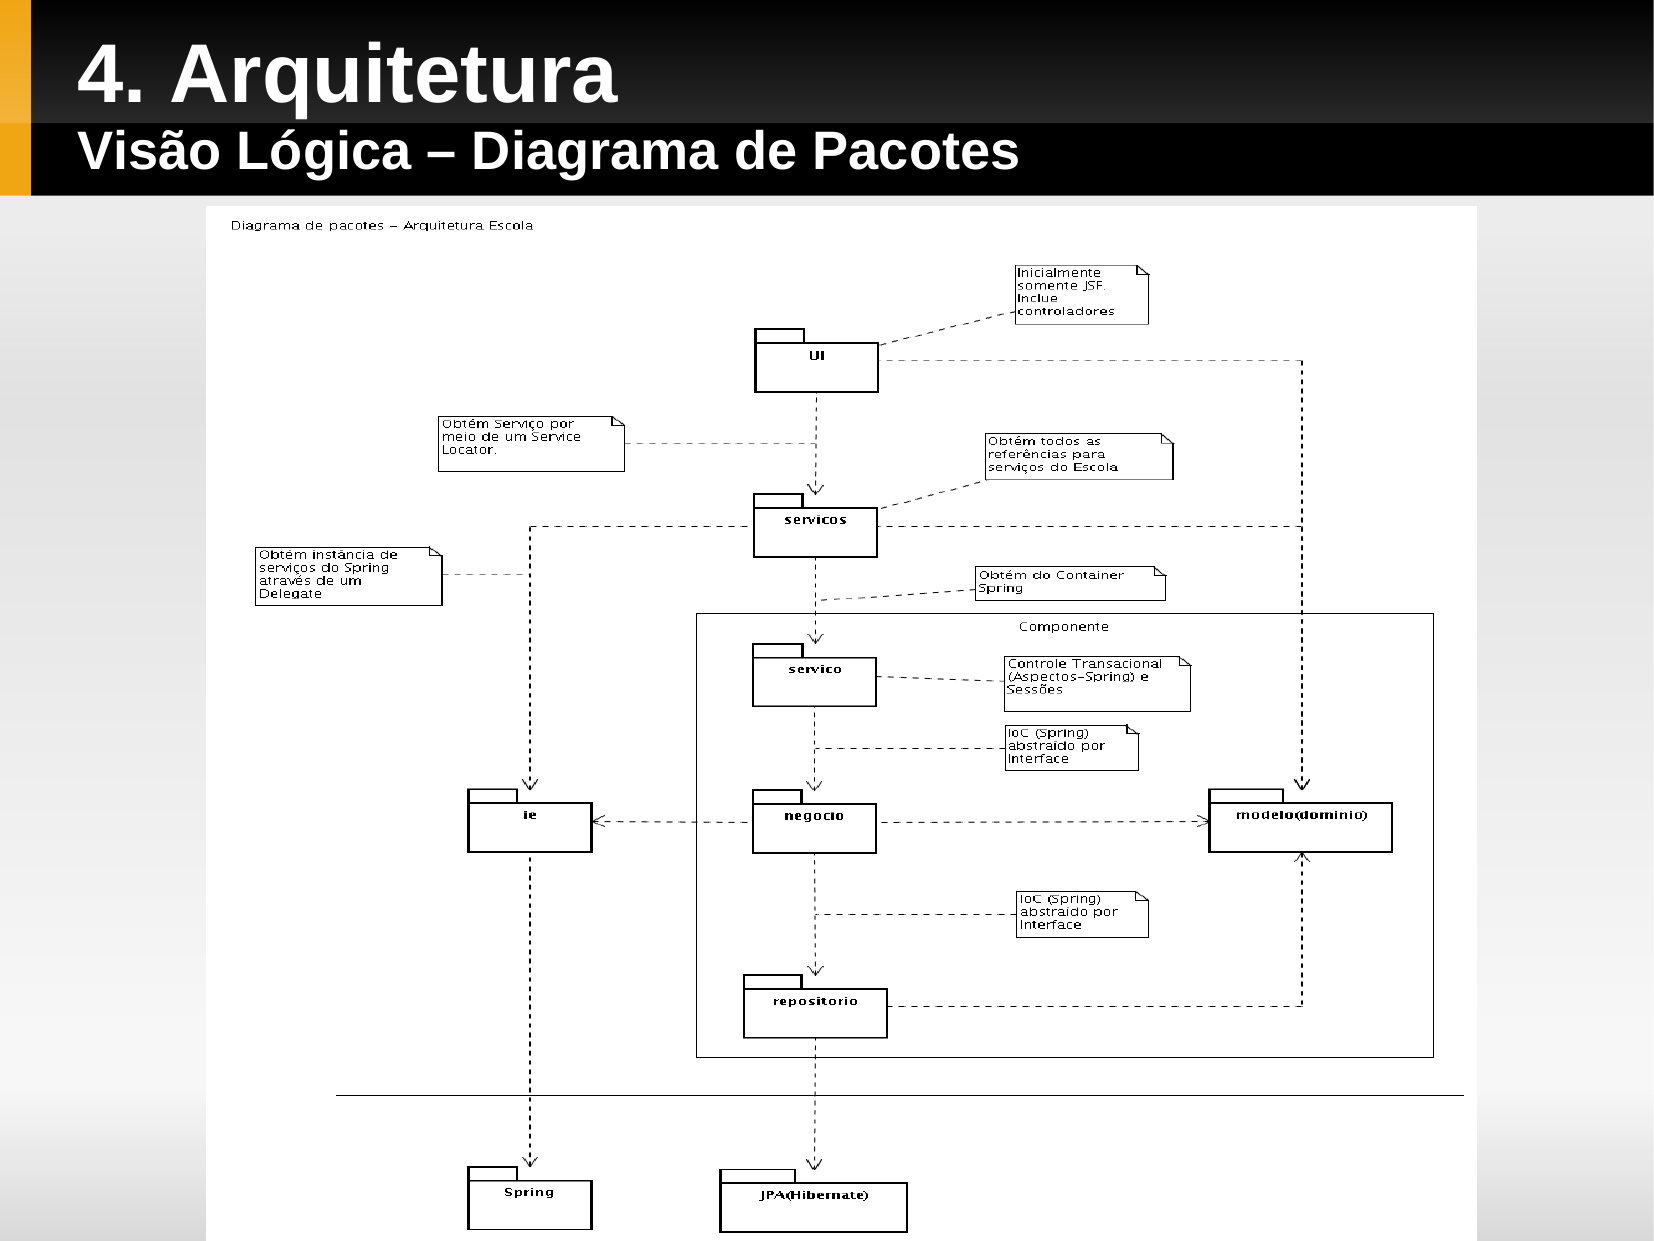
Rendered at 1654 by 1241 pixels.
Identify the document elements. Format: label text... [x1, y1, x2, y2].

title 4. Arquitetura Visão Lógica – Diagrama de Pacotes [77, 0, 1566, 208]
picture [0, 0, 1654, 1241]
